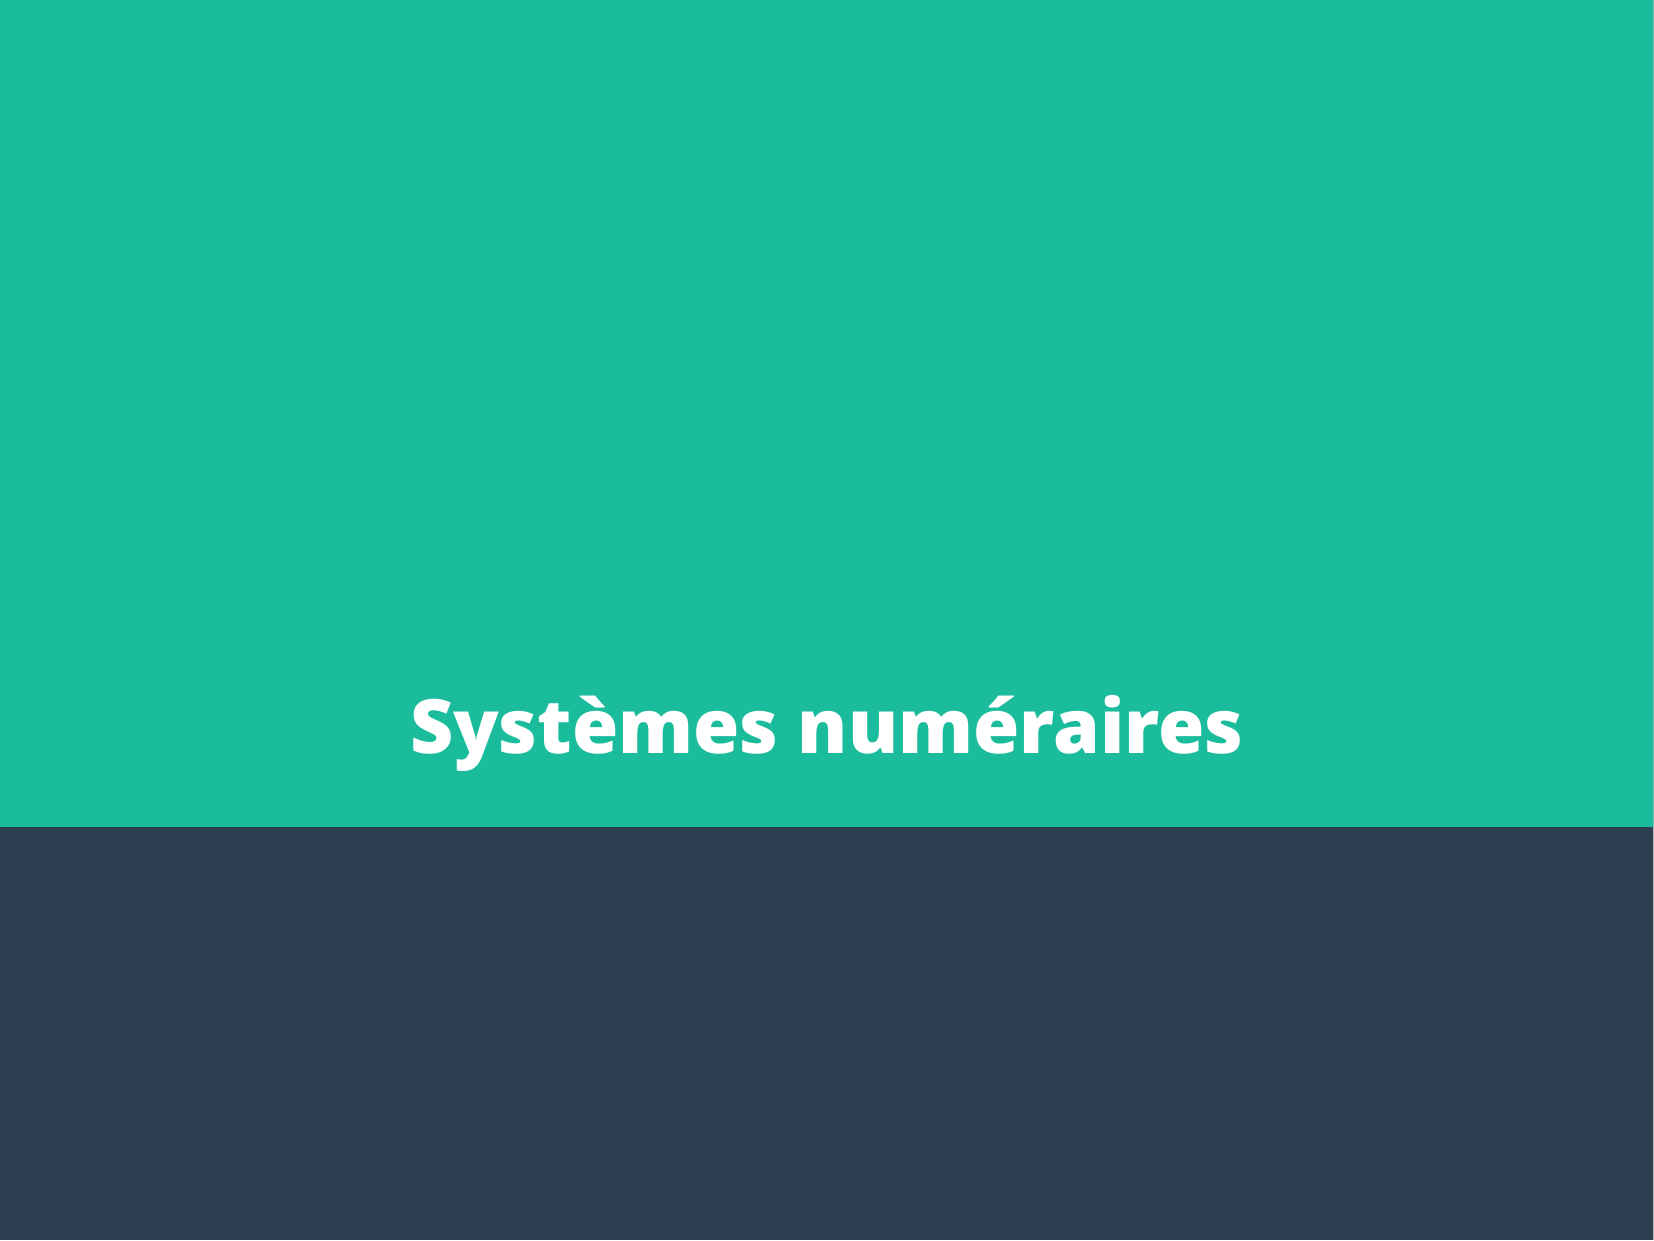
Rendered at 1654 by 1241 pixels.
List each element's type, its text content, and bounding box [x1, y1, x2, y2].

title Systèmes numéraires [59, 620, 1595, 778]
